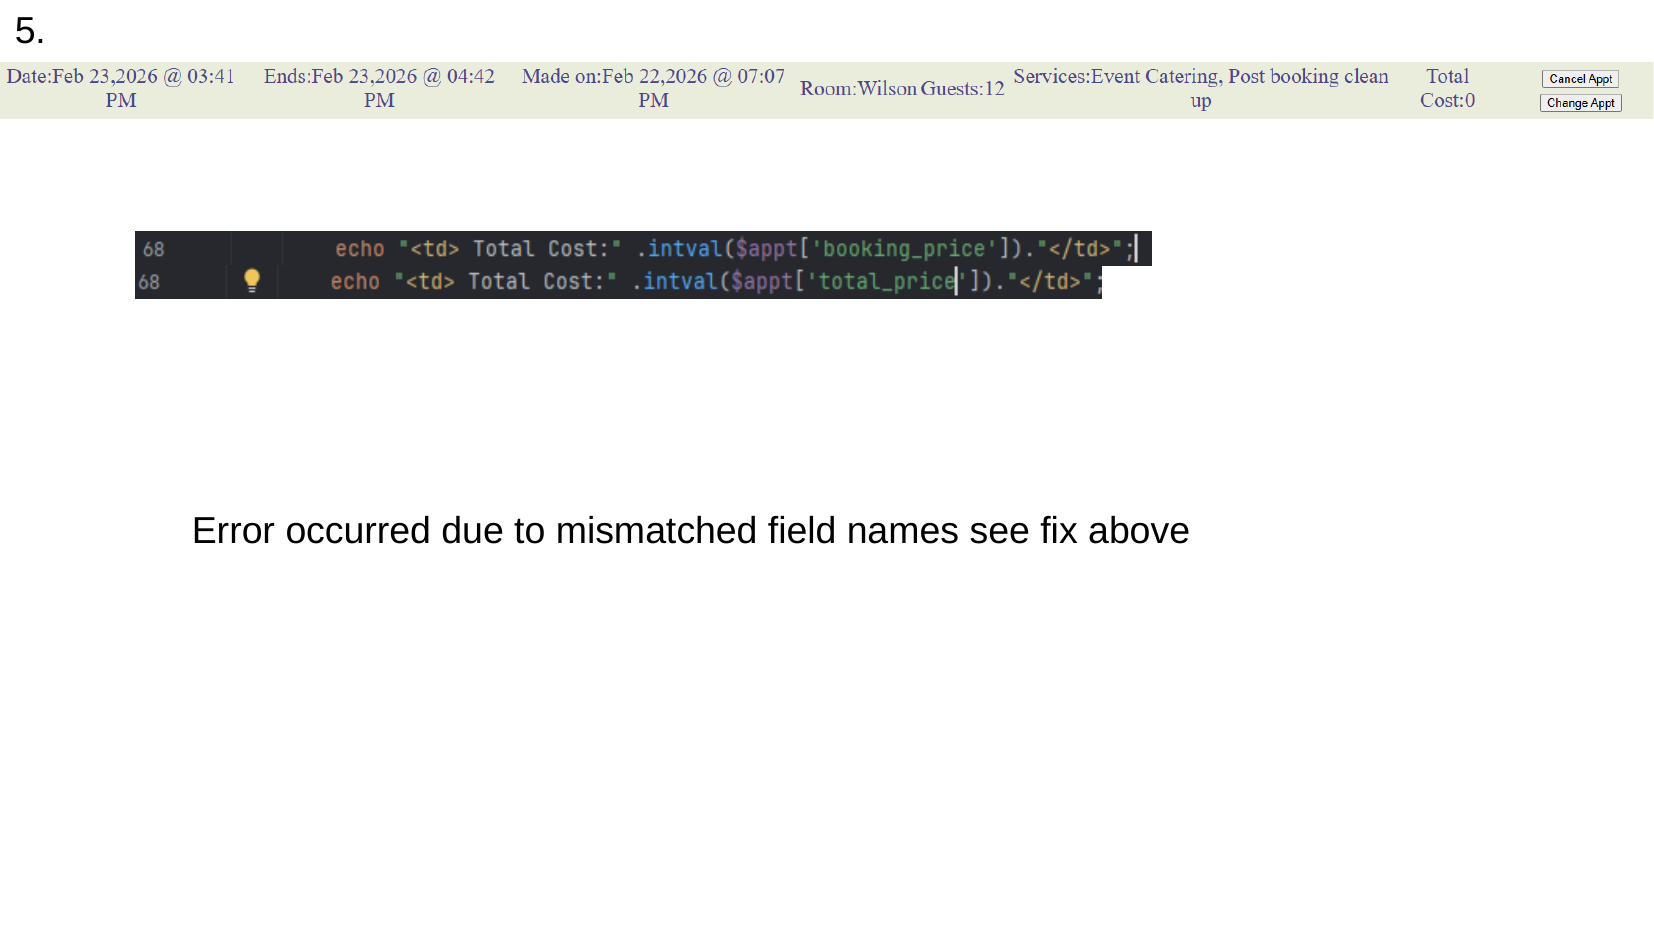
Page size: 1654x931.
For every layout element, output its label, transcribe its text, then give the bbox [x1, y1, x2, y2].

text_box 5. [0, 2, 61, 60]
picture [135, 231, 1152, 299]
text_box Error occurred due to mismatched field names see fix above [177, 501, 1208, 601]
picture [0, 62, 1654, 119]
